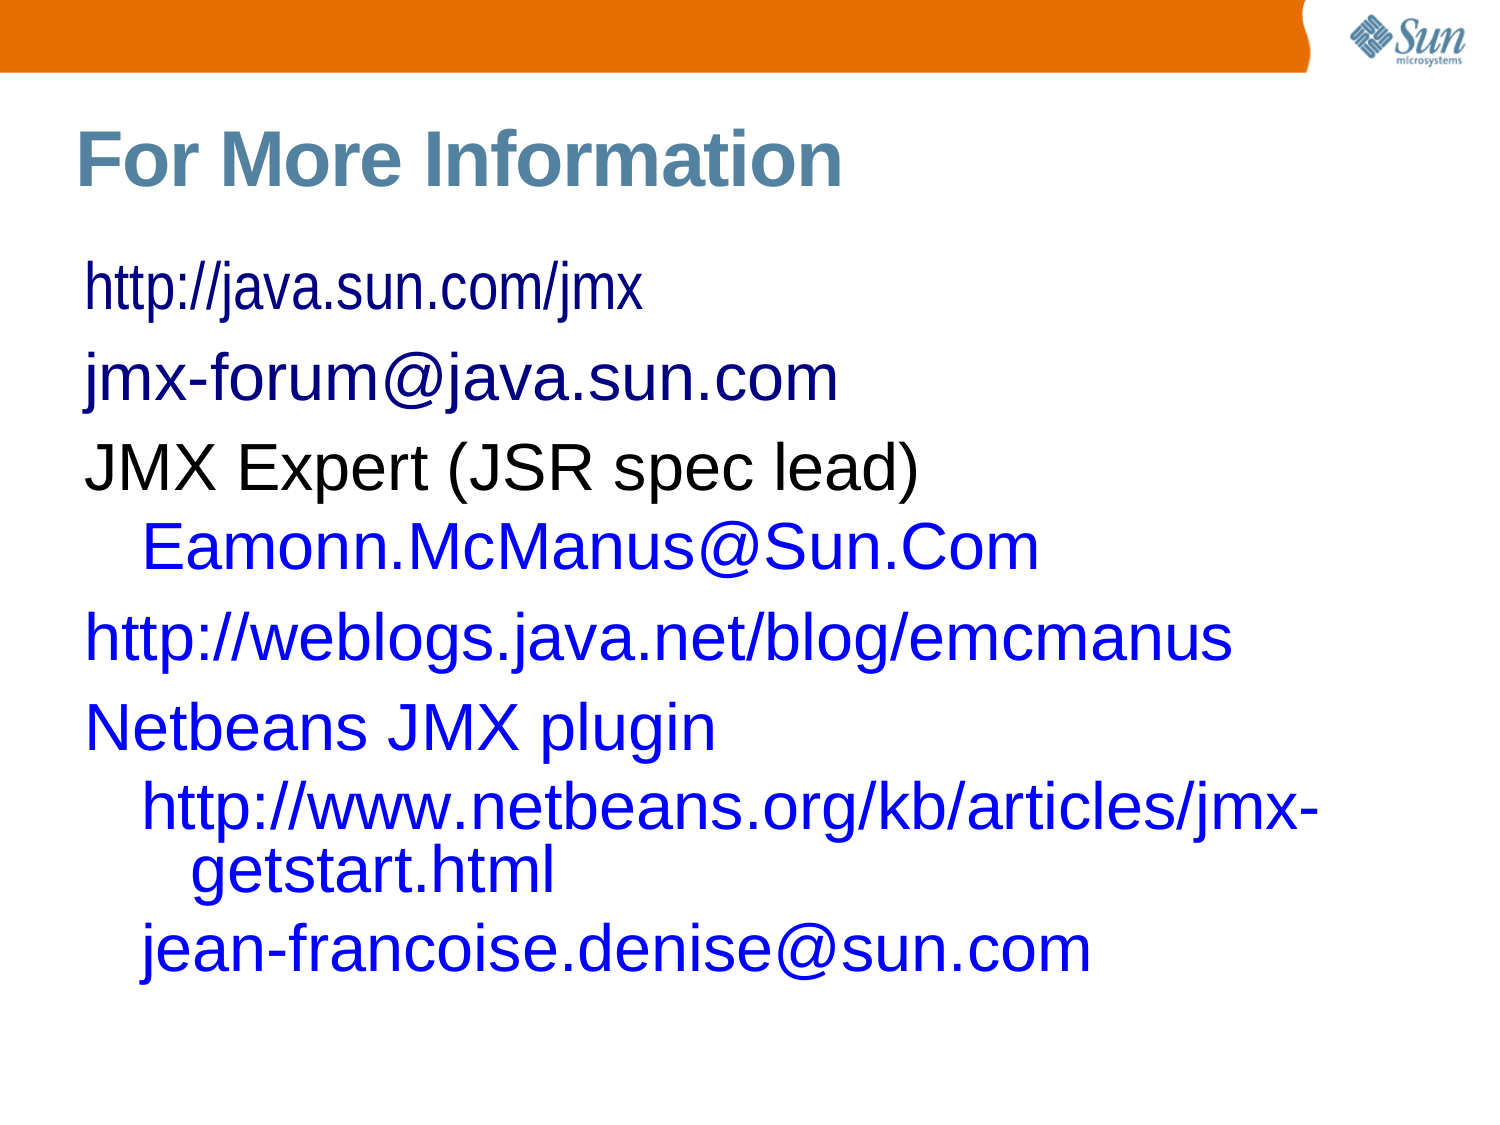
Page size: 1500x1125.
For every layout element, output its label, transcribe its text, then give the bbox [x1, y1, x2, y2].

list http://java.sun.com/jmx jmx-forum@java.sun.com JMX Expert (JSR spec lead) Eamonn.McManus@Sun.Com http://weblogs.java.net/blog/emcmanus Netbeans JMX plugin http://www.netbeans.org/kb/articles/jmx-getstart.html jean-francoise.denise@sun.com [64, 257, 1455, 1017]
picture [0, 0, 1500, 75]
title For More Information [75, 122, 1438, 228]
